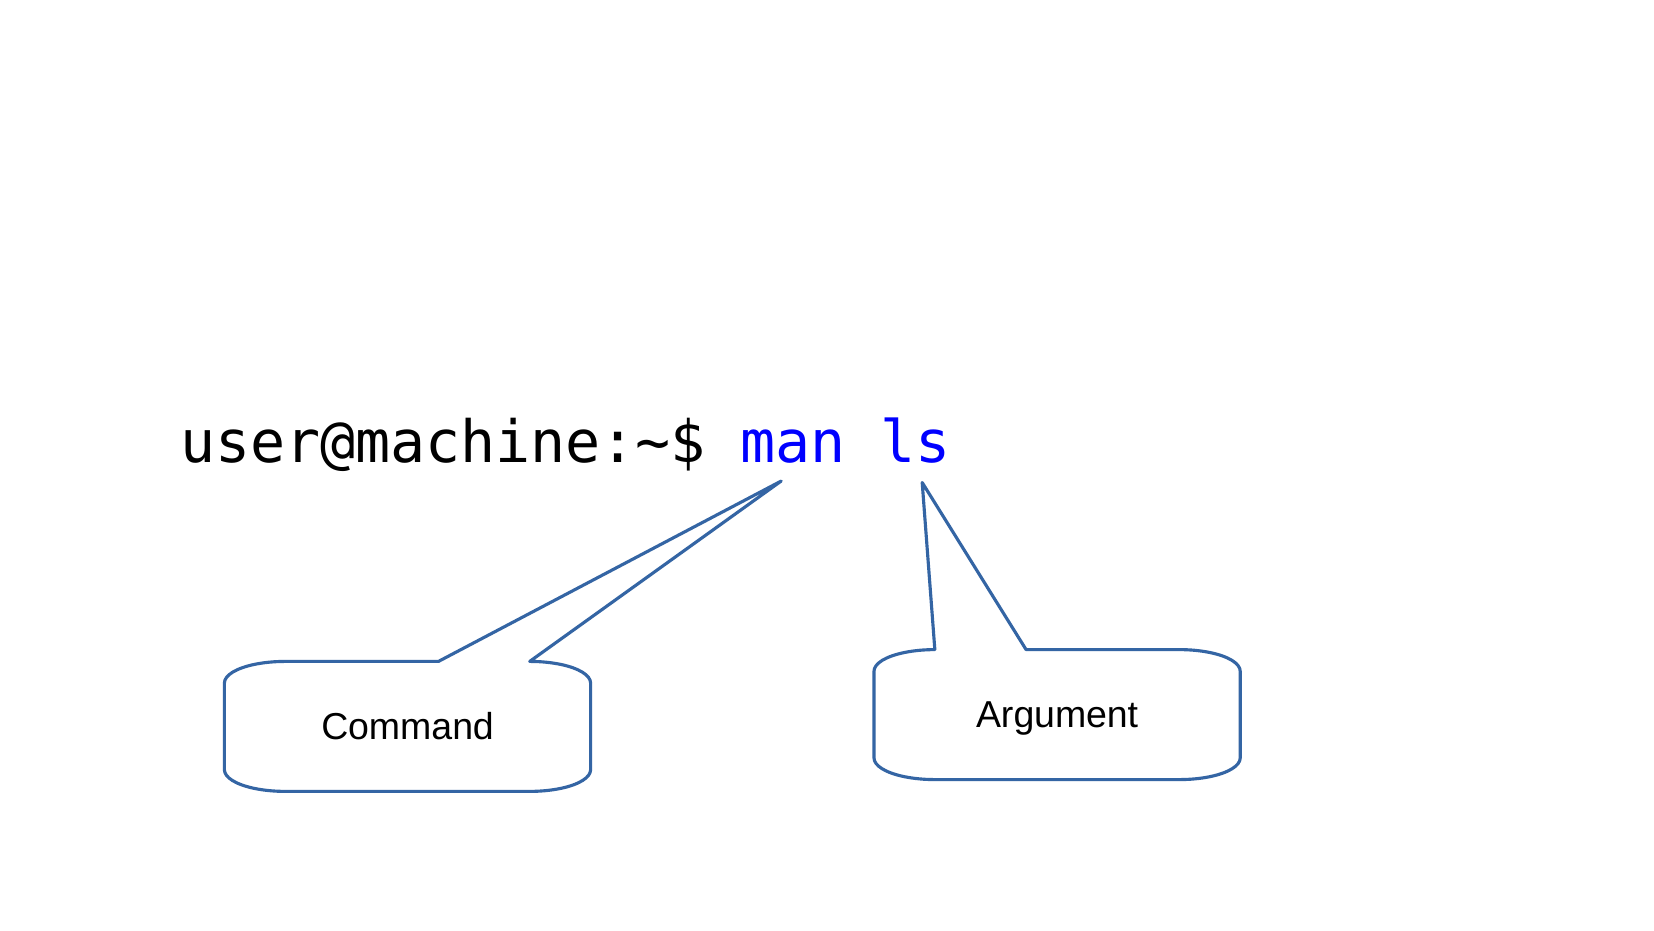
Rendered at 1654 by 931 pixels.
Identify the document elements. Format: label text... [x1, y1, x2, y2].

text_box Argument [874, 482, 1241, 780]
text_box Command [224, 481, 782, 792]
text_box user@machine:~$ man ls [165, 401, 1453, 485]
